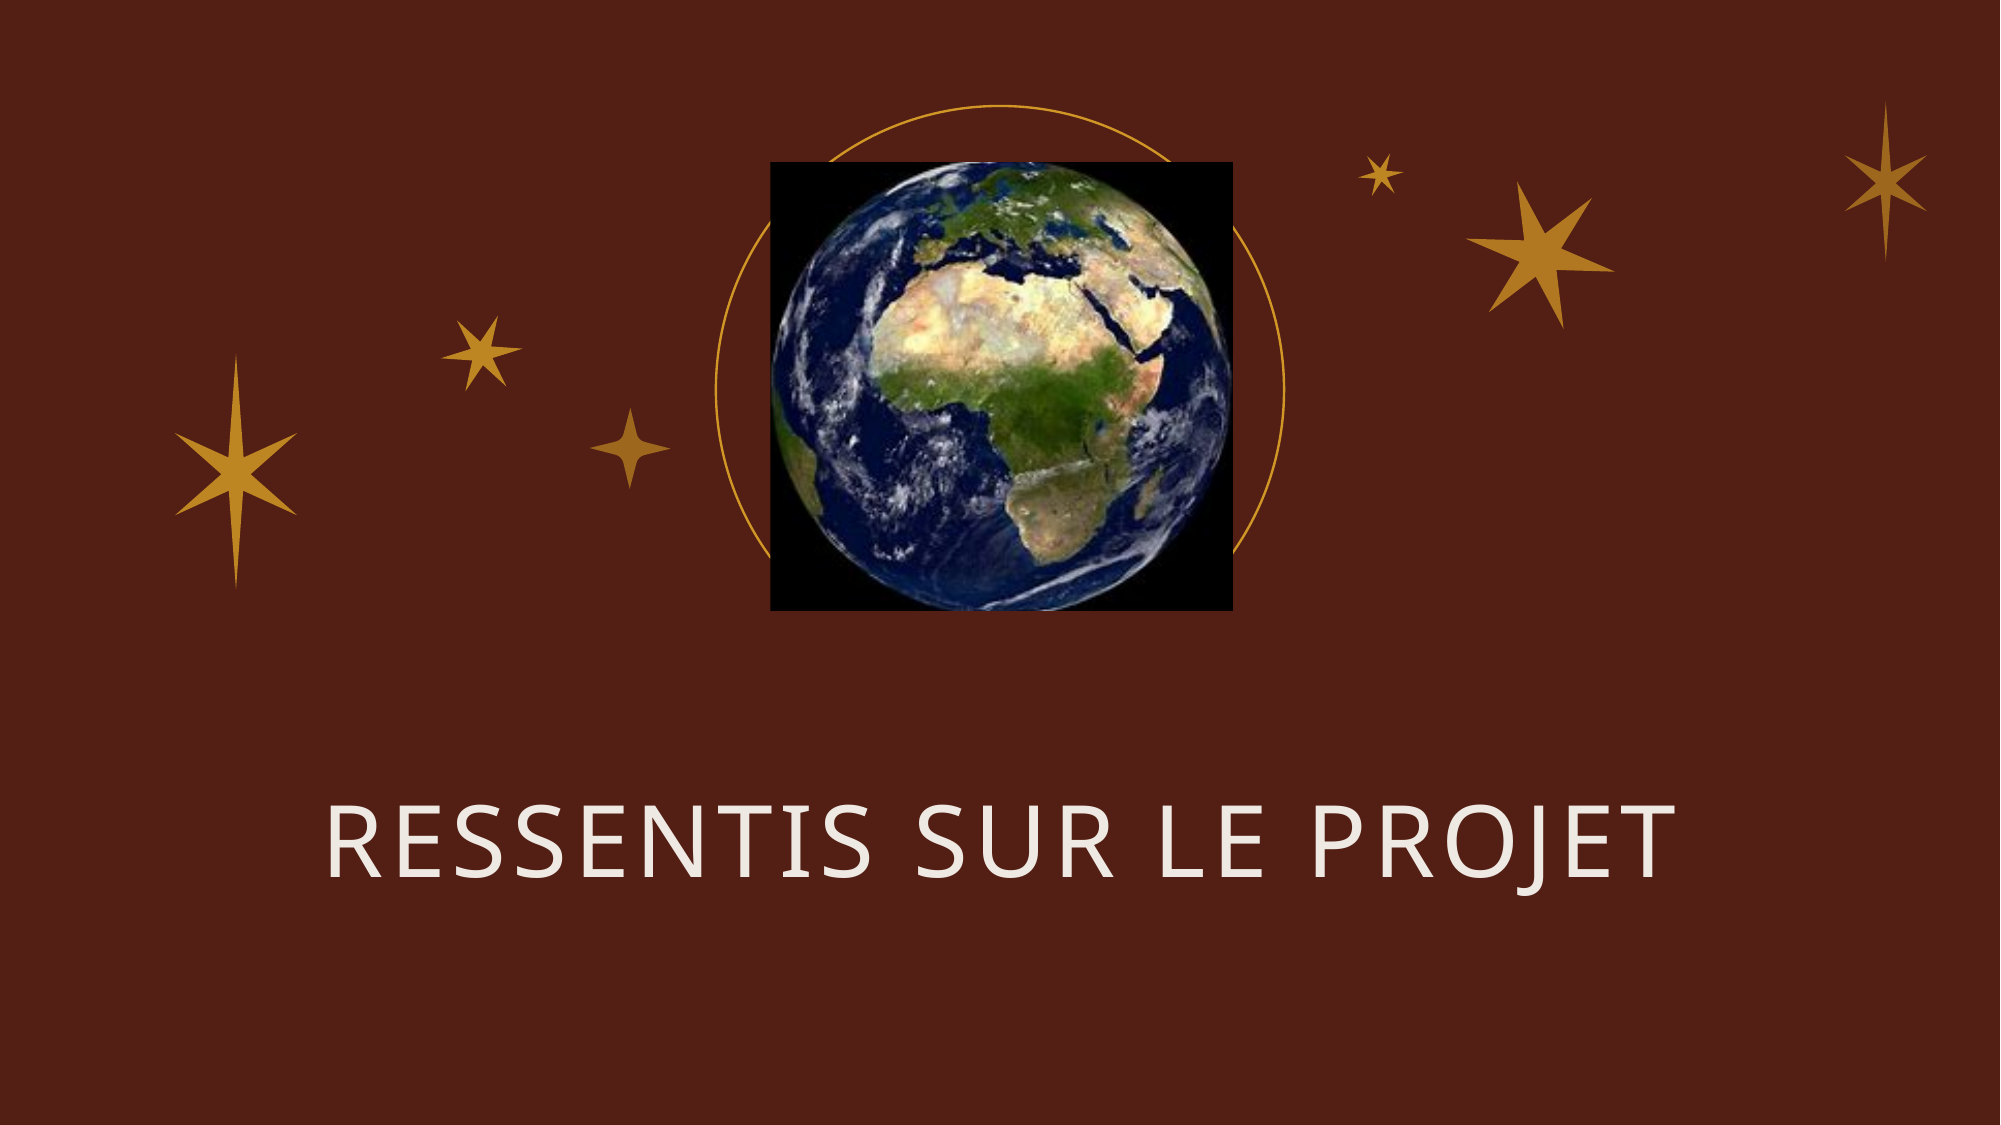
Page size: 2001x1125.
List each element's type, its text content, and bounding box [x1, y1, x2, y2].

picture [770, 162, 1233, 611]
title Ressentis sur le projet [174, 672, 1825, 898]
